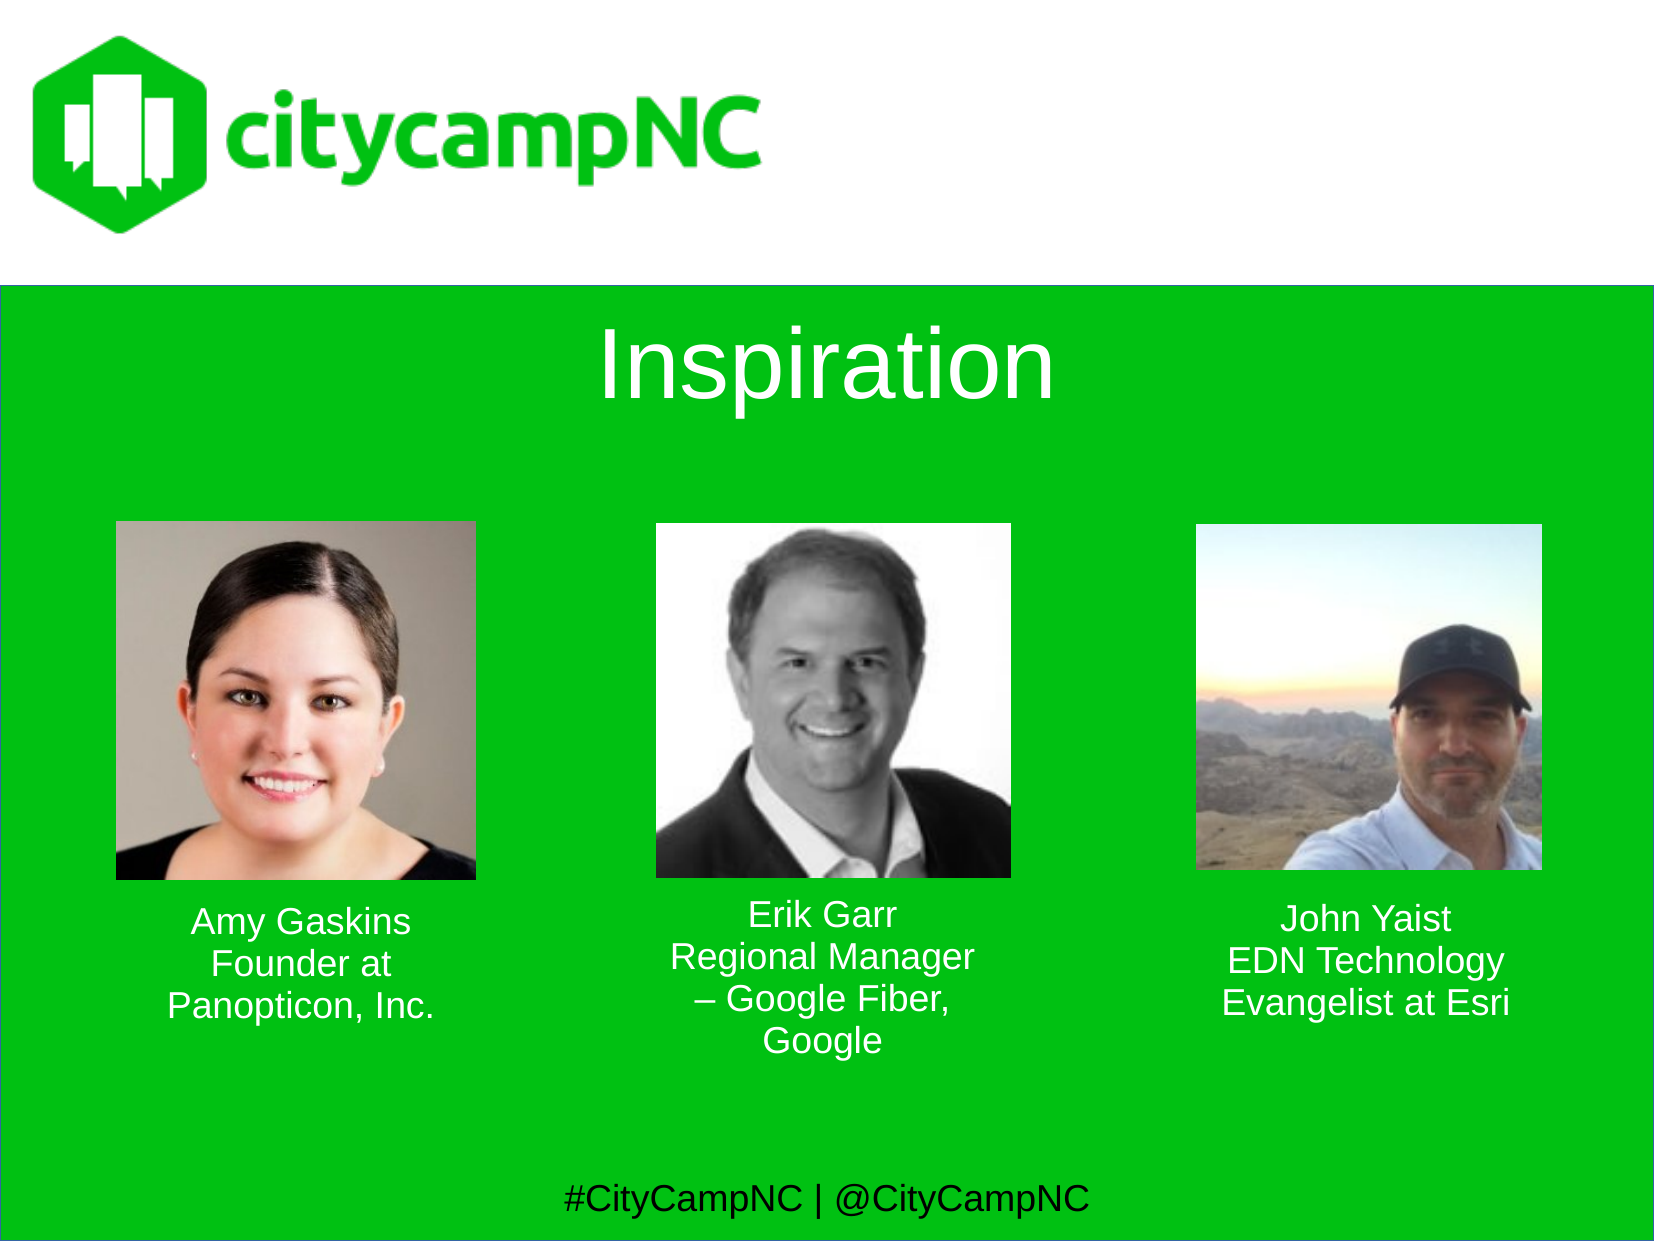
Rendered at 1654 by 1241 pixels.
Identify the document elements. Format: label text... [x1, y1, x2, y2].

picture [0, 3, 794, 267]
text_box Amy Gaskins Founder at Panopticon, Inc. [130, 893, 472, 1035]
text_box Erik Garr Regional Manager – Google Fiber, Google [652, 886, 993, 1070]
picture [1196, 524, 1542, 871]
picture [116, 521, 476, 880]
subtitle Inspiration [79, 288, 1576, 439]
picture [656, 523, 1011, 878]
text_box John Yaist EDN Technology Evangelist at Esri [1195, 889, 1536, 1031]
